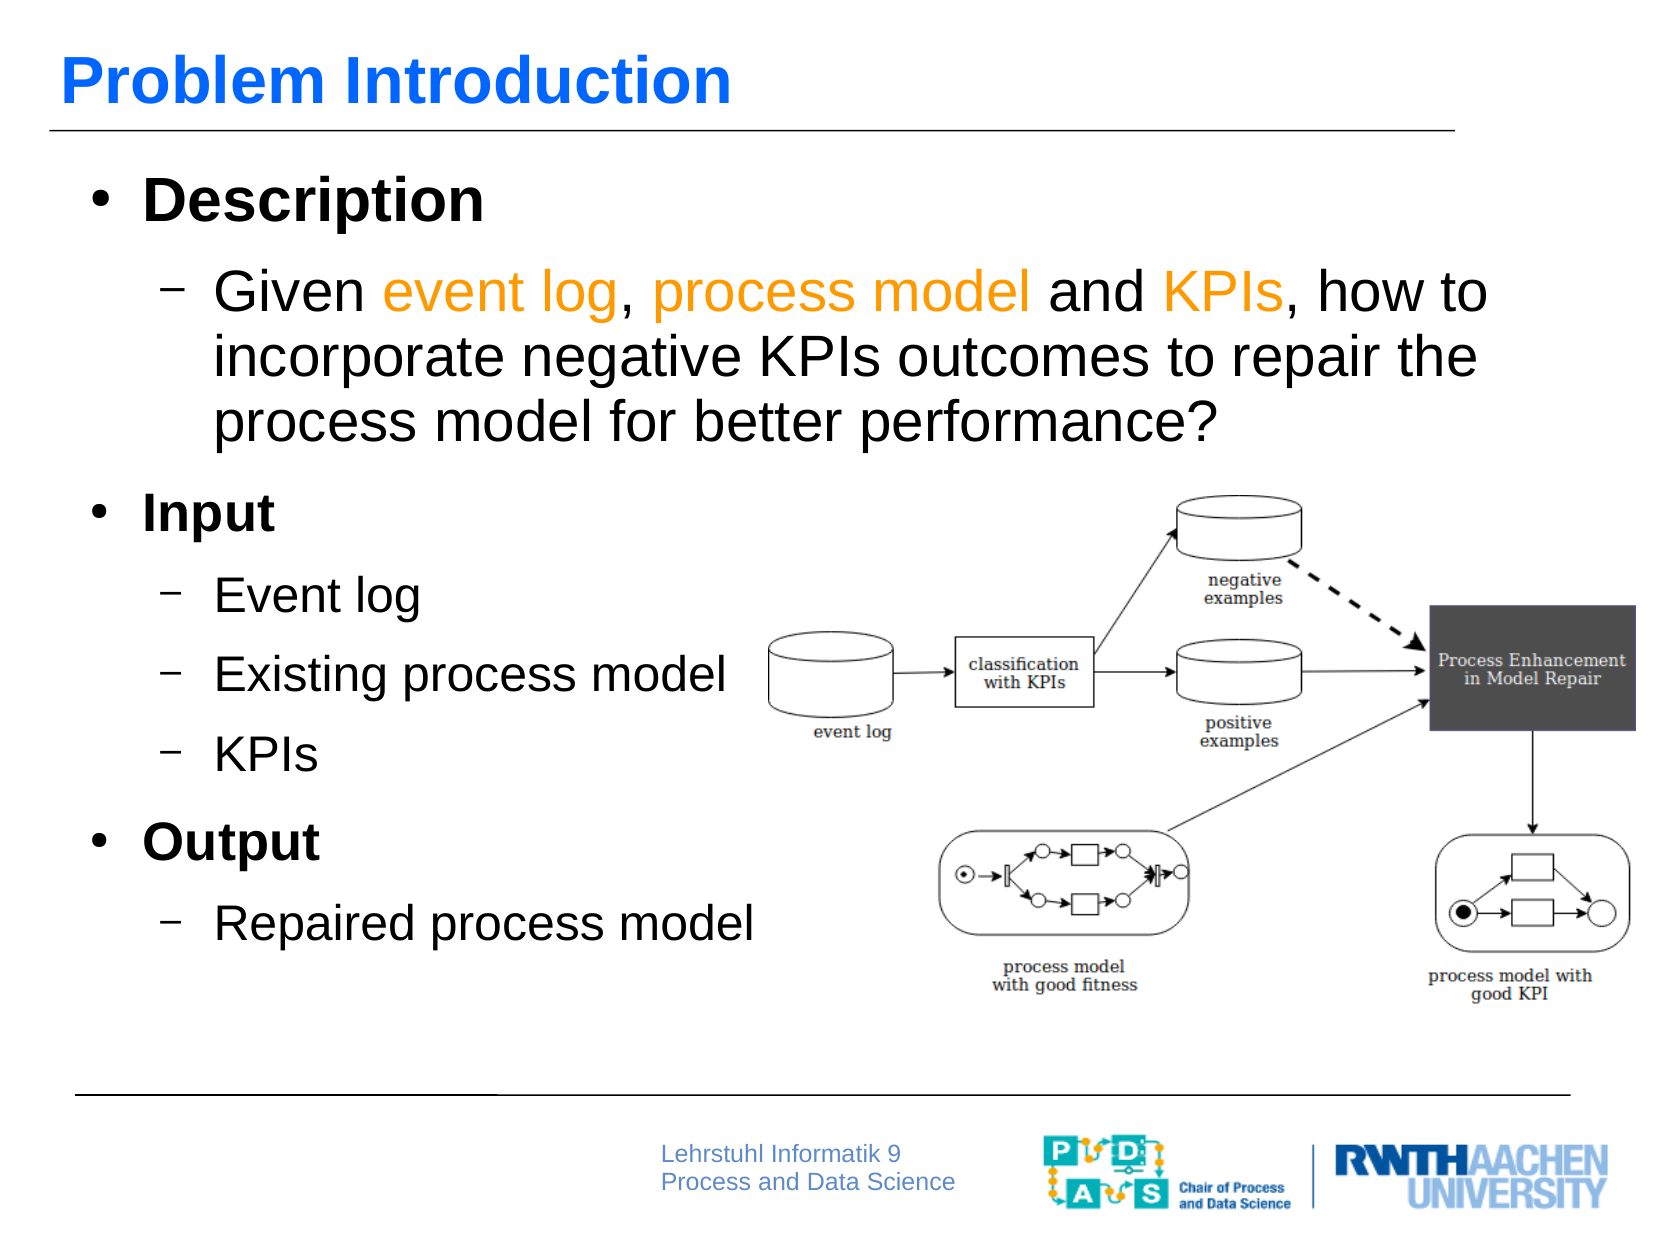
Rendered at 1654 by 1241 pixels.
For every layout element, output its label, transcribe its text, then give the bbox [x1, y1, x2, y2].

picture [768, 495, 1636, 1006]
title Problem Introduction [60, 30, 1549, 131]
list Description Given event log, process model and KPIs, how to incorporate negative KPIs outcomes to repair the process model for better performance? Input Event log Existing process model KPIs Output Repaired process model [71, 165, 1546, 1021]
picture [1005, 1090, 1647, 1241]
